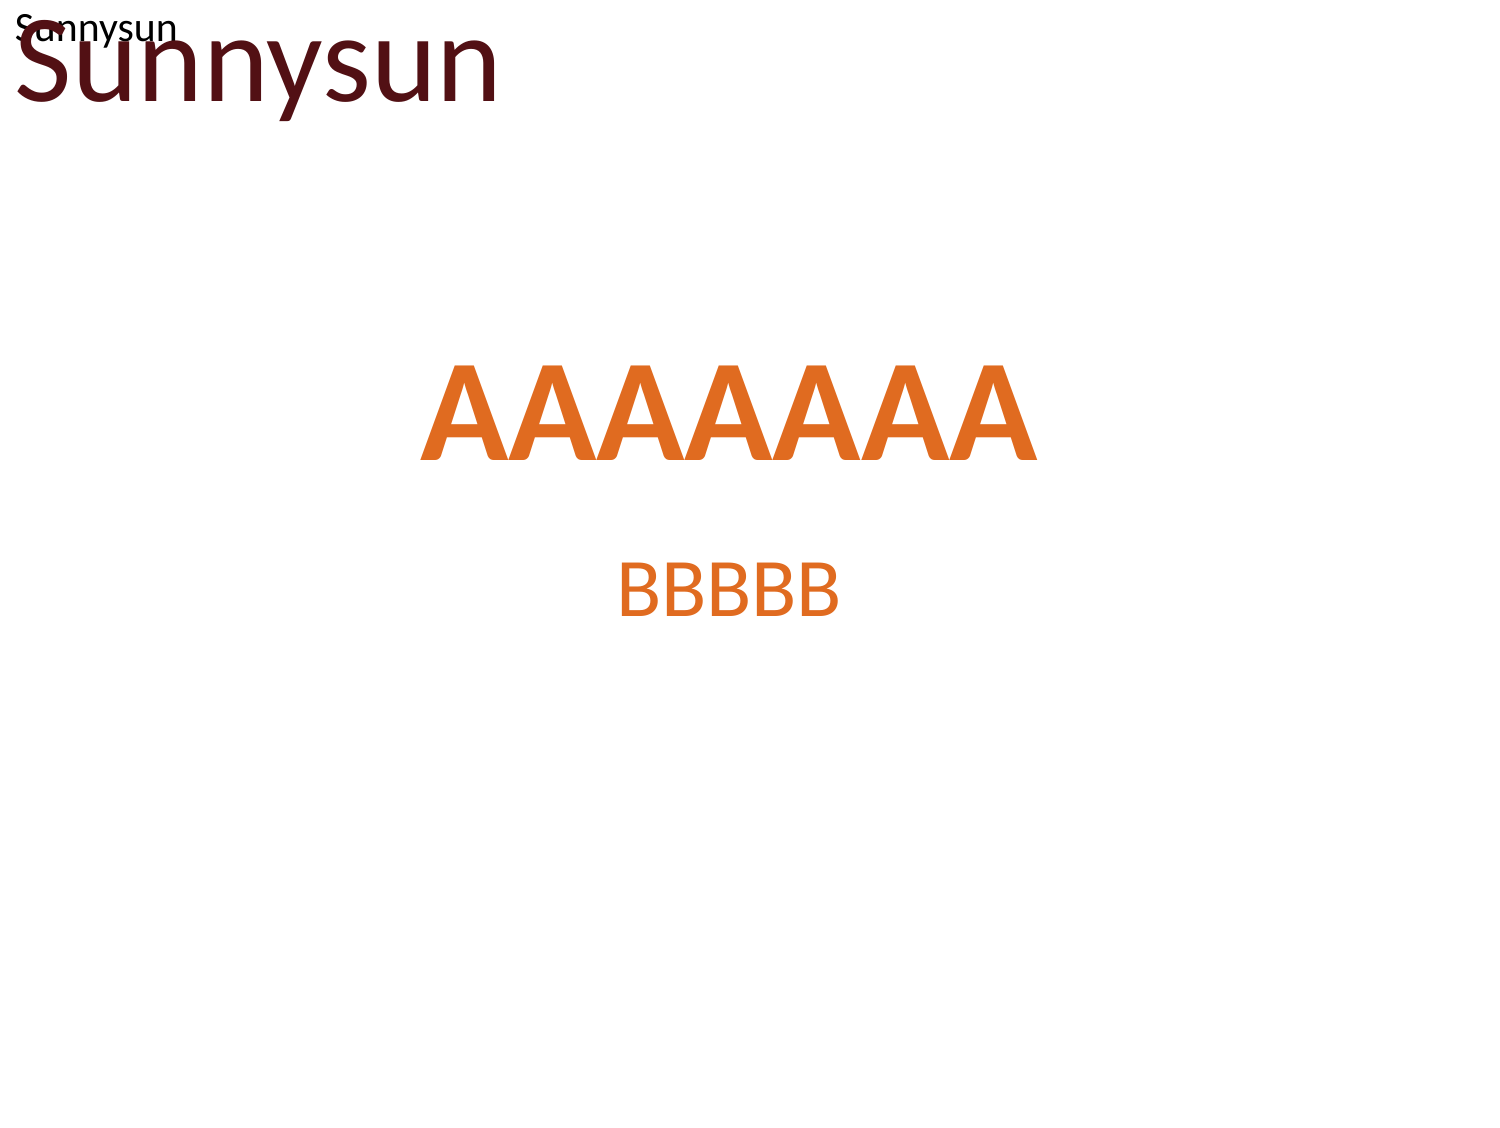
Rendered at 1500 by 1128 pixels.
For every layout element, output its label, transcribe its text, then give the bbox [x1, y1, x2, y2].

text_box AAAAAAA [265, 343, 1204, 546]
text_box BBBBB [265, 546, 1204, 1016]
text_box Sunnysun [0, 0, 1407, 157]
